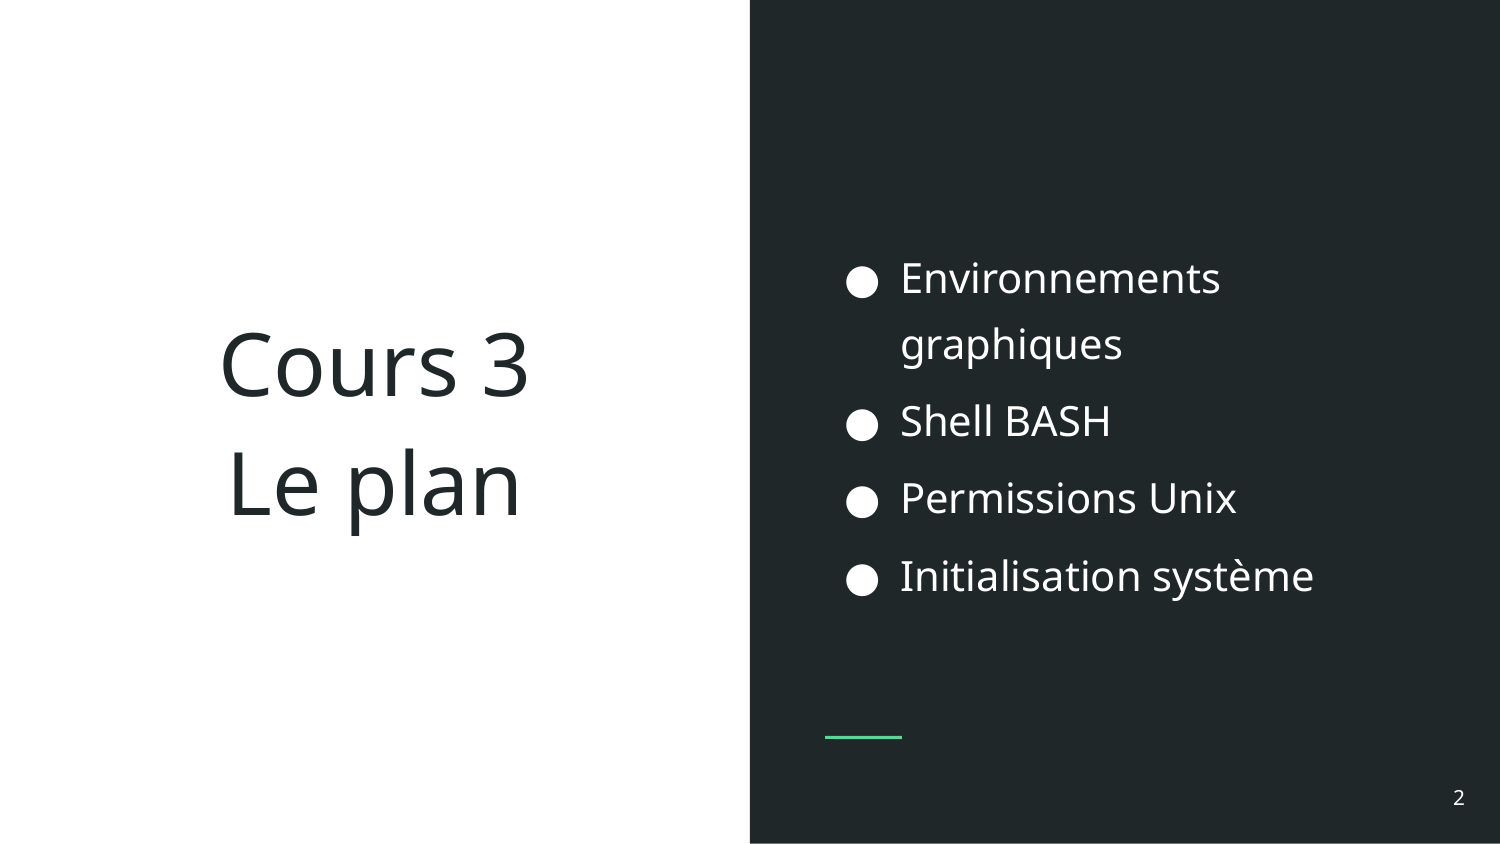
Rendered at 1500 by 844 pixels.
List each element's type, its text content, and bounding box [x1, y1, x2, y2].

title Cours 3 Le plan [43, 281, 708, 562]
list Environnements graphiques Shell BASH Permissions Unix Initialisation système [810, 118, 1440, 725]
slide_number <numéro> [1389, 764, 1480, 830]
